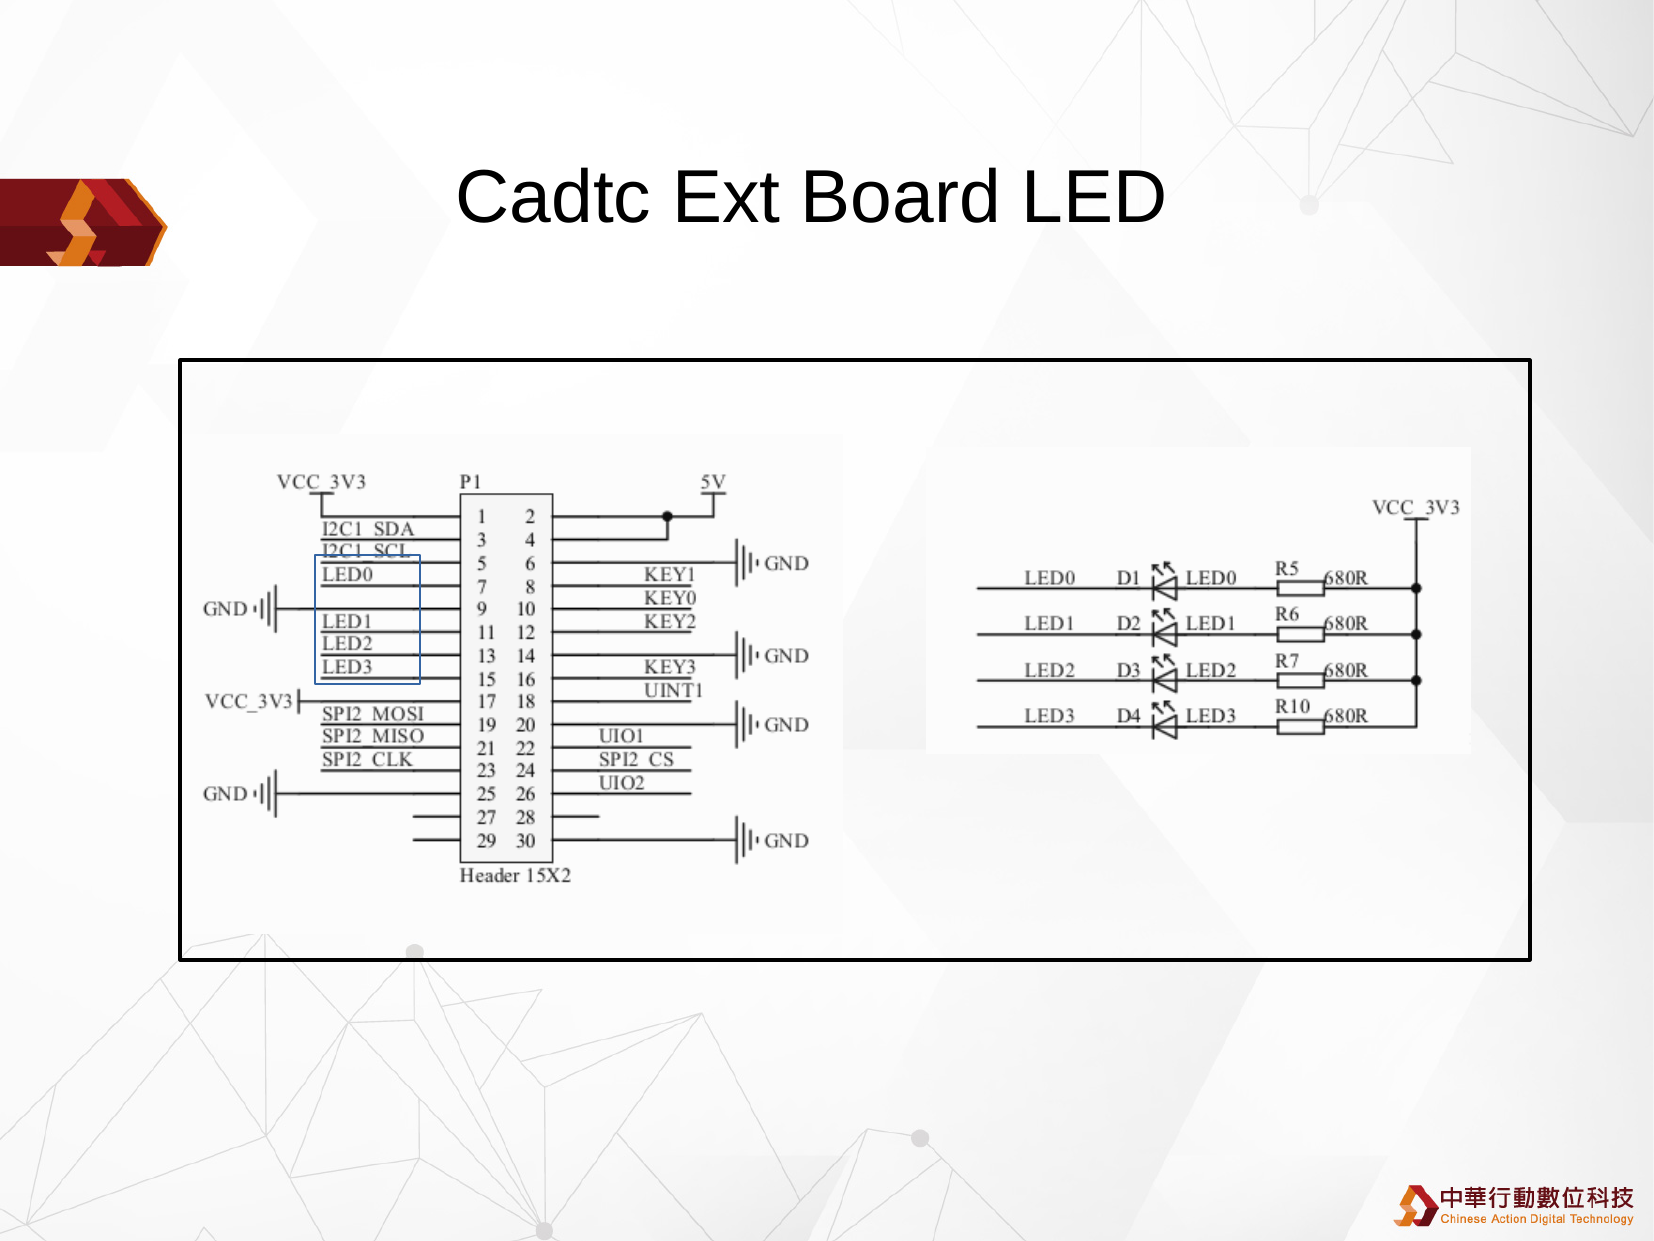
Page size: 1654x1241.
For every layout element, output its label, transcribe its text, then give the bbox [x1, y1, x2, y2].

picture [0, 0, 1654, 1241]
title Cadtc Ext Board LED [118, 112, 1506, 281]
